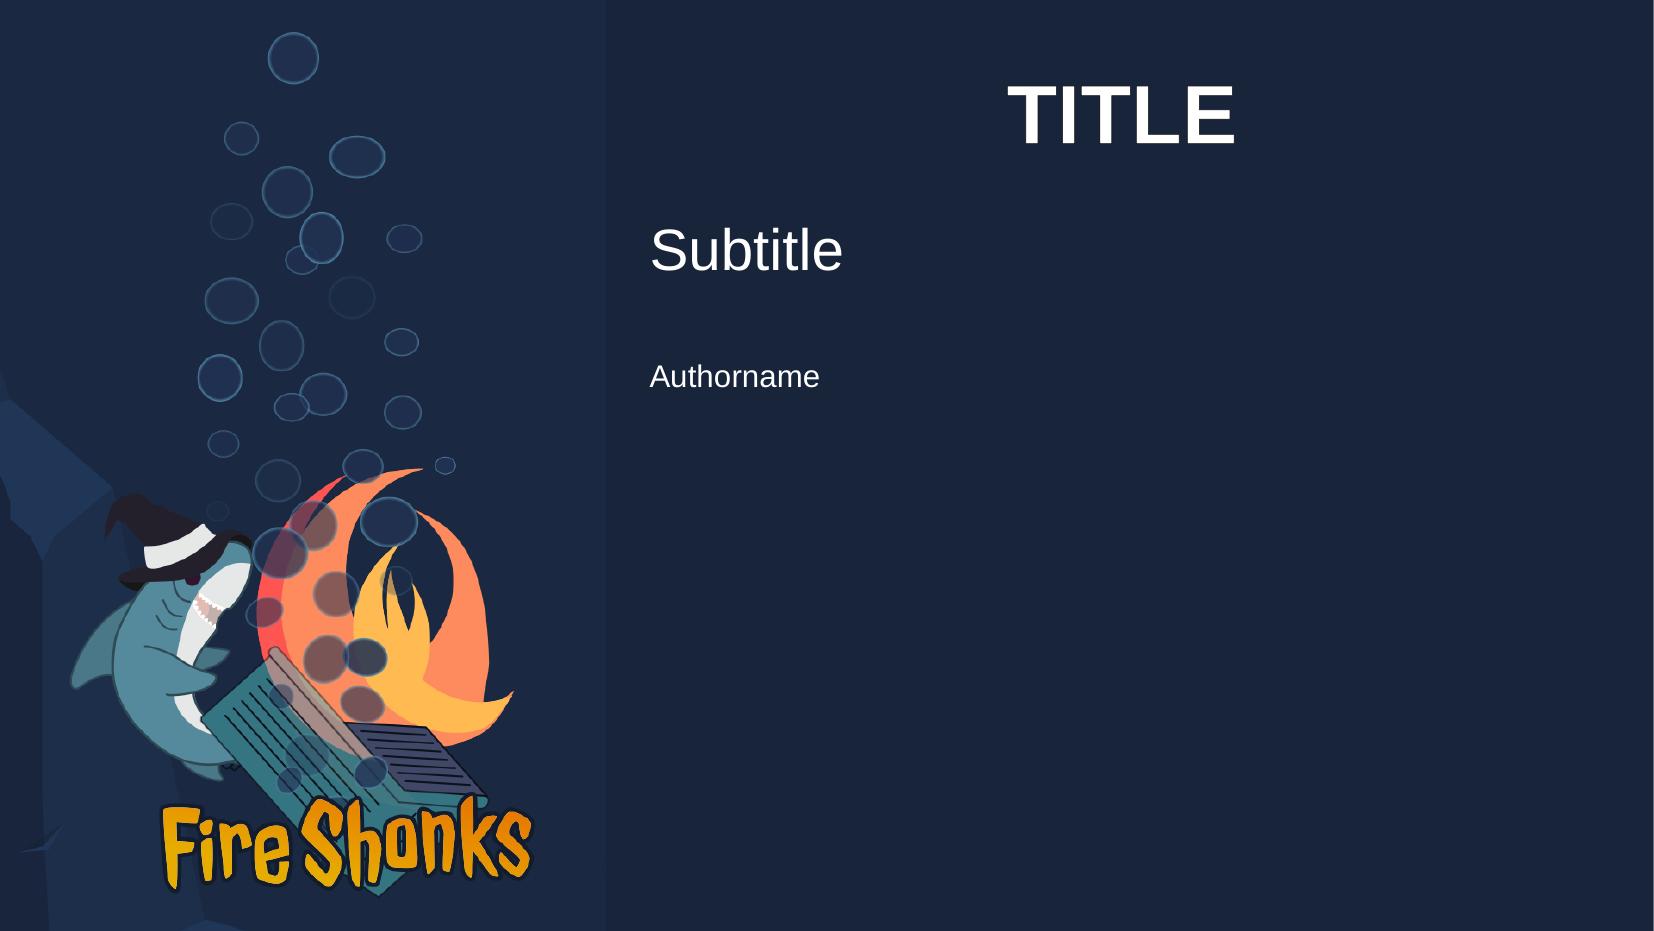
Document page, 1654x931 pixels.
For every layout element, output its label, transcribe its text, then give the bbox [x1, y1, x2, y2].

title TITLE [708, 12, 1536, 217]
subtitle Subtitle [649, 217, 1595, 355]
picture [0, 0, 1654, 931]
text_box Authorname [649, 359, 1595, 497]
